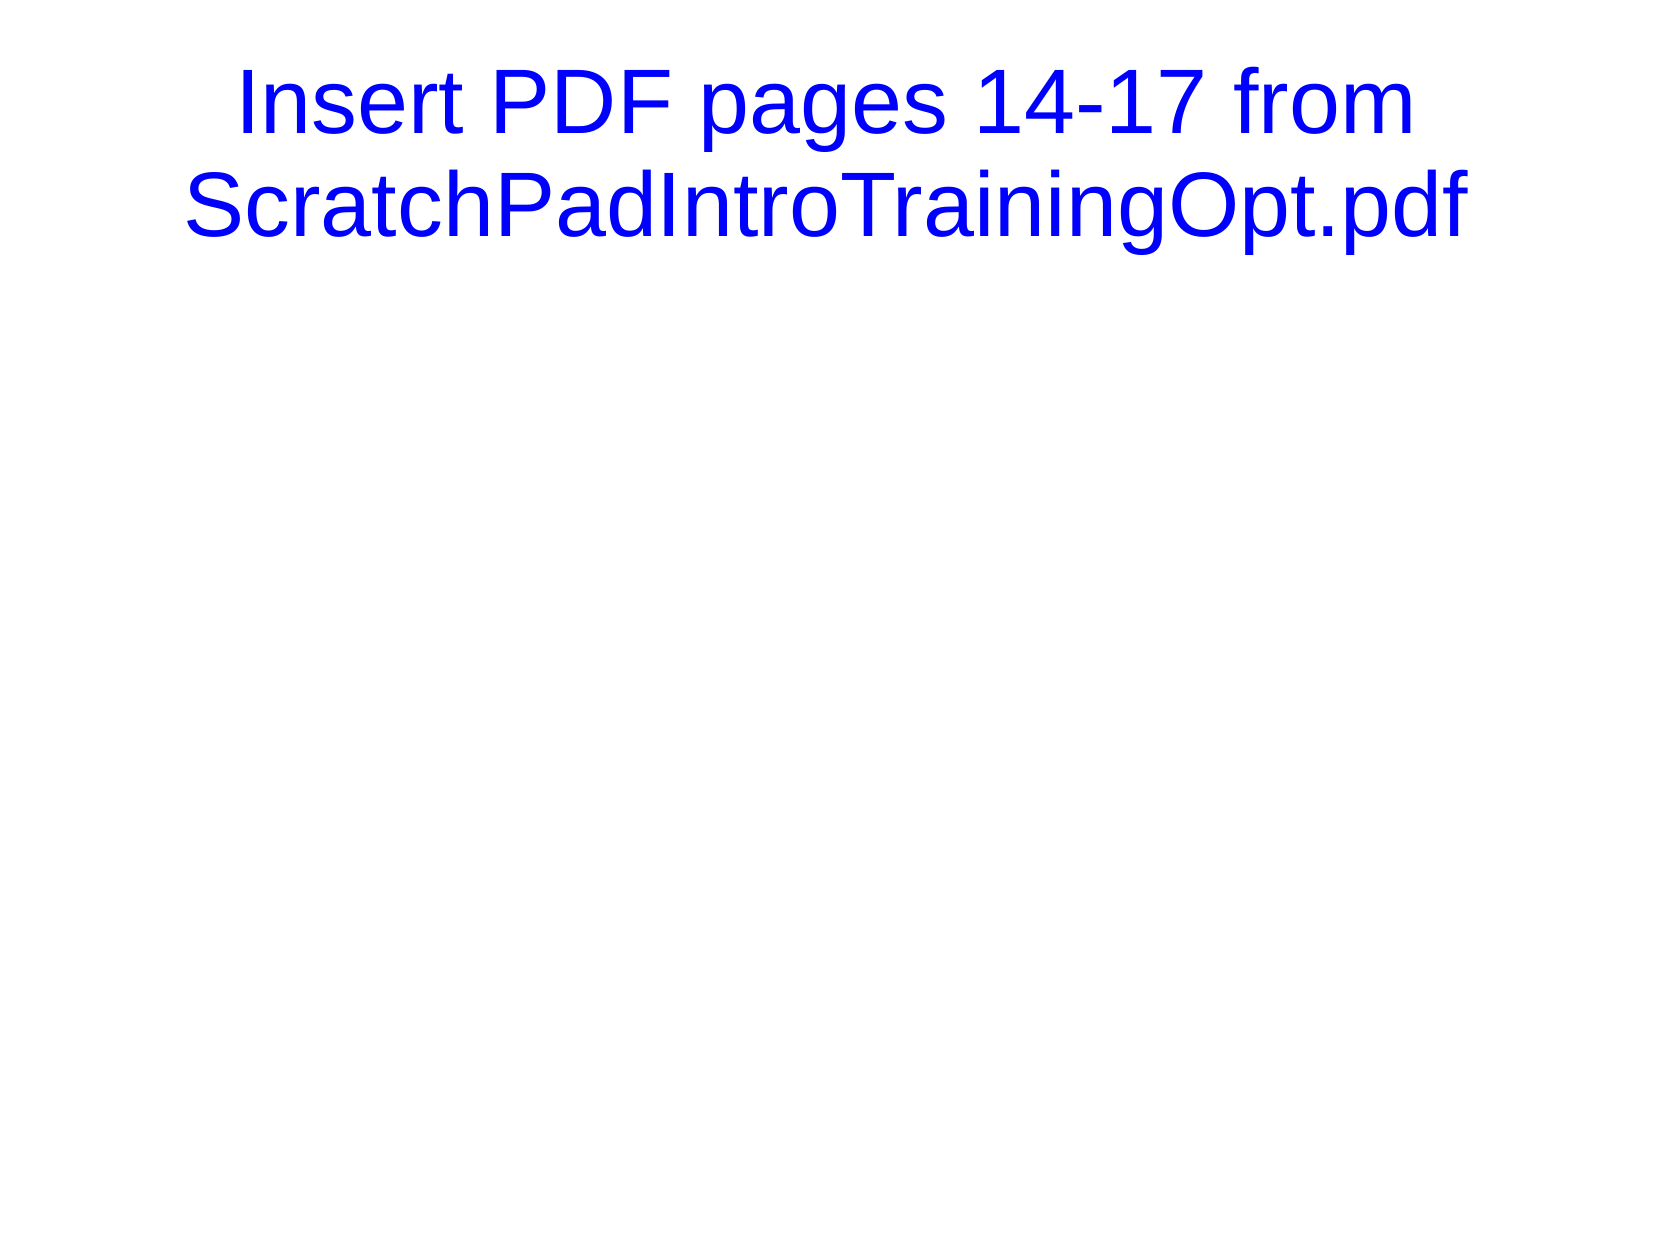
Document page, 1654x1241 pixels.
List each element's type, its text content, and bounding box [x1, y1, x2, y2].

title Insert PDF pages 14-17 from ScratchPadIntroTrainingOpt.pdf [82, 50, 1571, 256]
